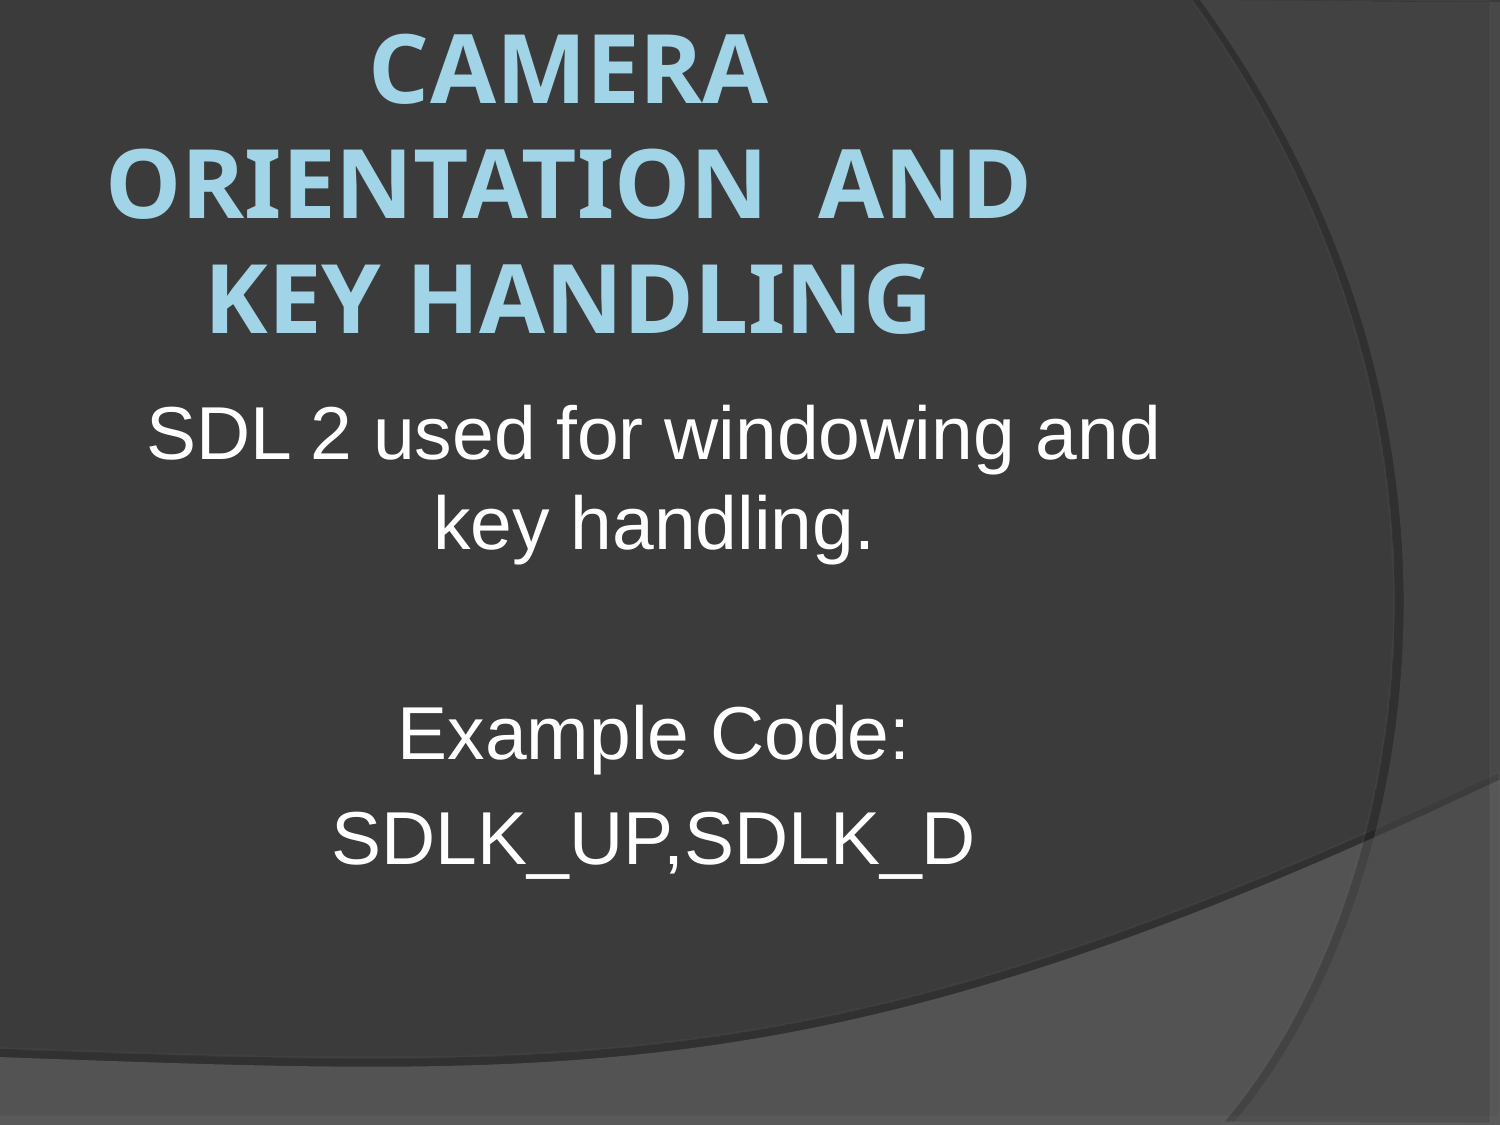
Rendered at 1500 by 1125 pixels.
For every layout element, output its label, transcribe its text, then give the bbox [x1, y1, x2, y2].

title CAMERA ORIENTATION AND KEY HANDLING [37, 0, 1101, 378]
subtitle SDL 2 used for windowing and key handling. Example Code: SDLK_UP,SDLK_D [112, 275, 1189, 938]
